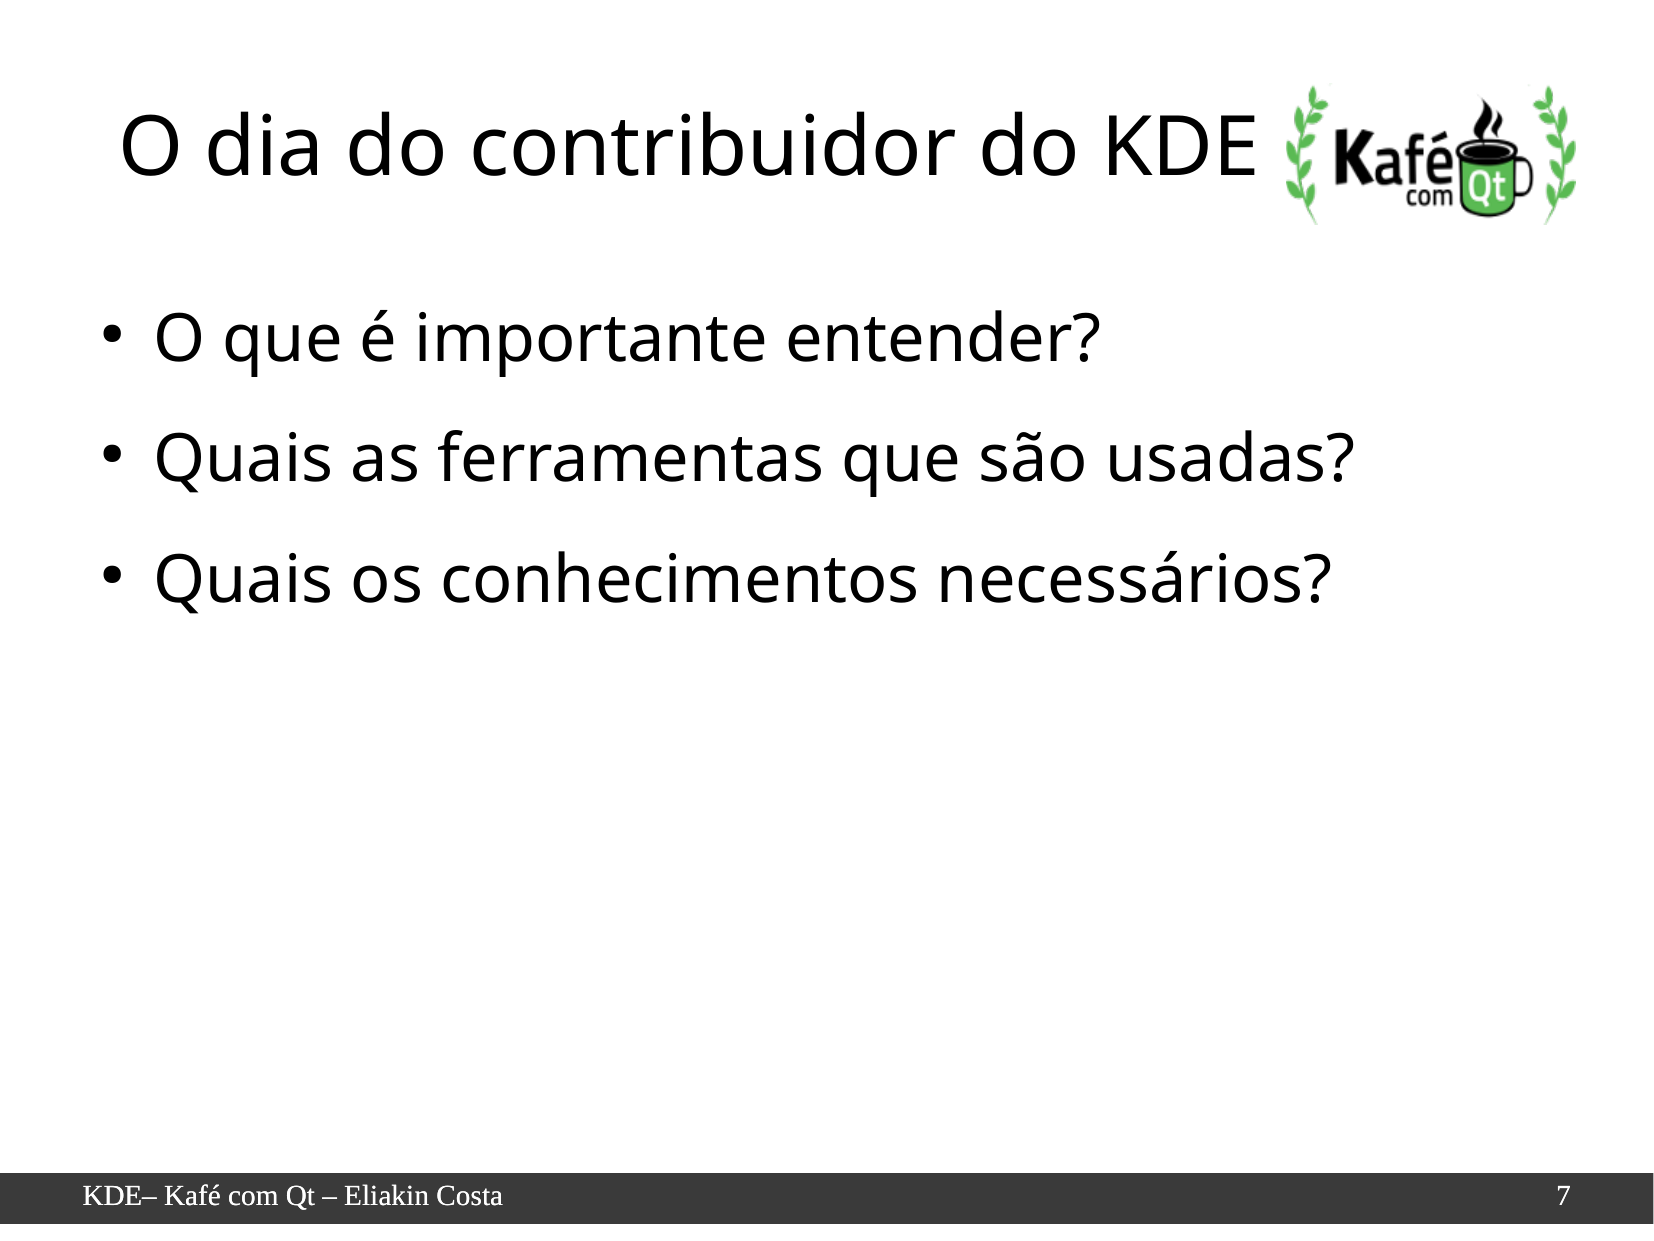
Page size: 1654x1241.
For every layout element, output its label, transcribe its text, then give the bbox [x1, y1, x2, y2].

title O dia do contribuidor do KDE [82, 30, 1276, 257]
picture [1286, 83, 1576, 225]
list O que é importante entender? Quais as ferramentas que são usadas? Quais os conhecimentos necessários? [82, 290, 1571, 1156]
